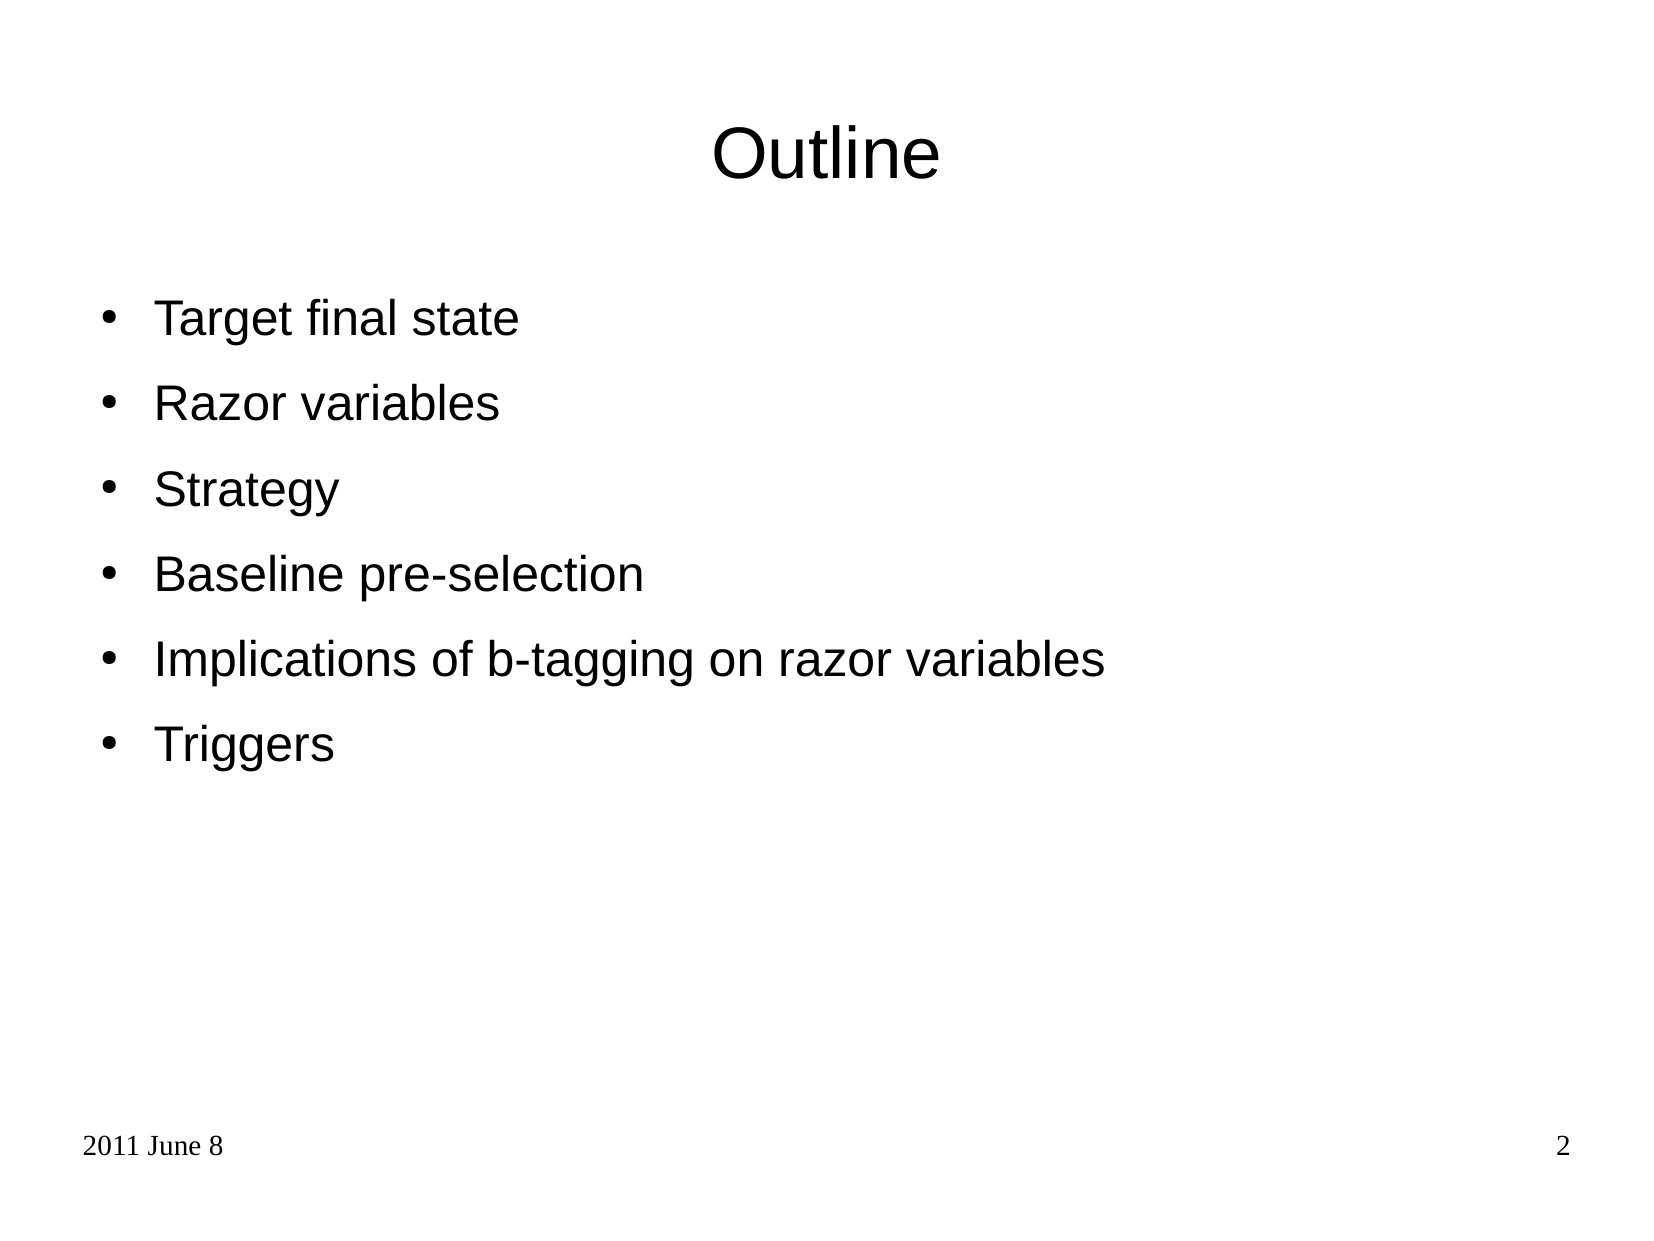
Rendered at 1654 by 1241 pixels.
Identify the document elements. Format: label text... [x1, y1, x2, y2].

title Outline [82, 56, 1571, 250]
list Target final state Razor variables Strategy Baseline pre-selection Implications of b-tagging on razor variables Triggers [82, 290, 1571, 1094]
